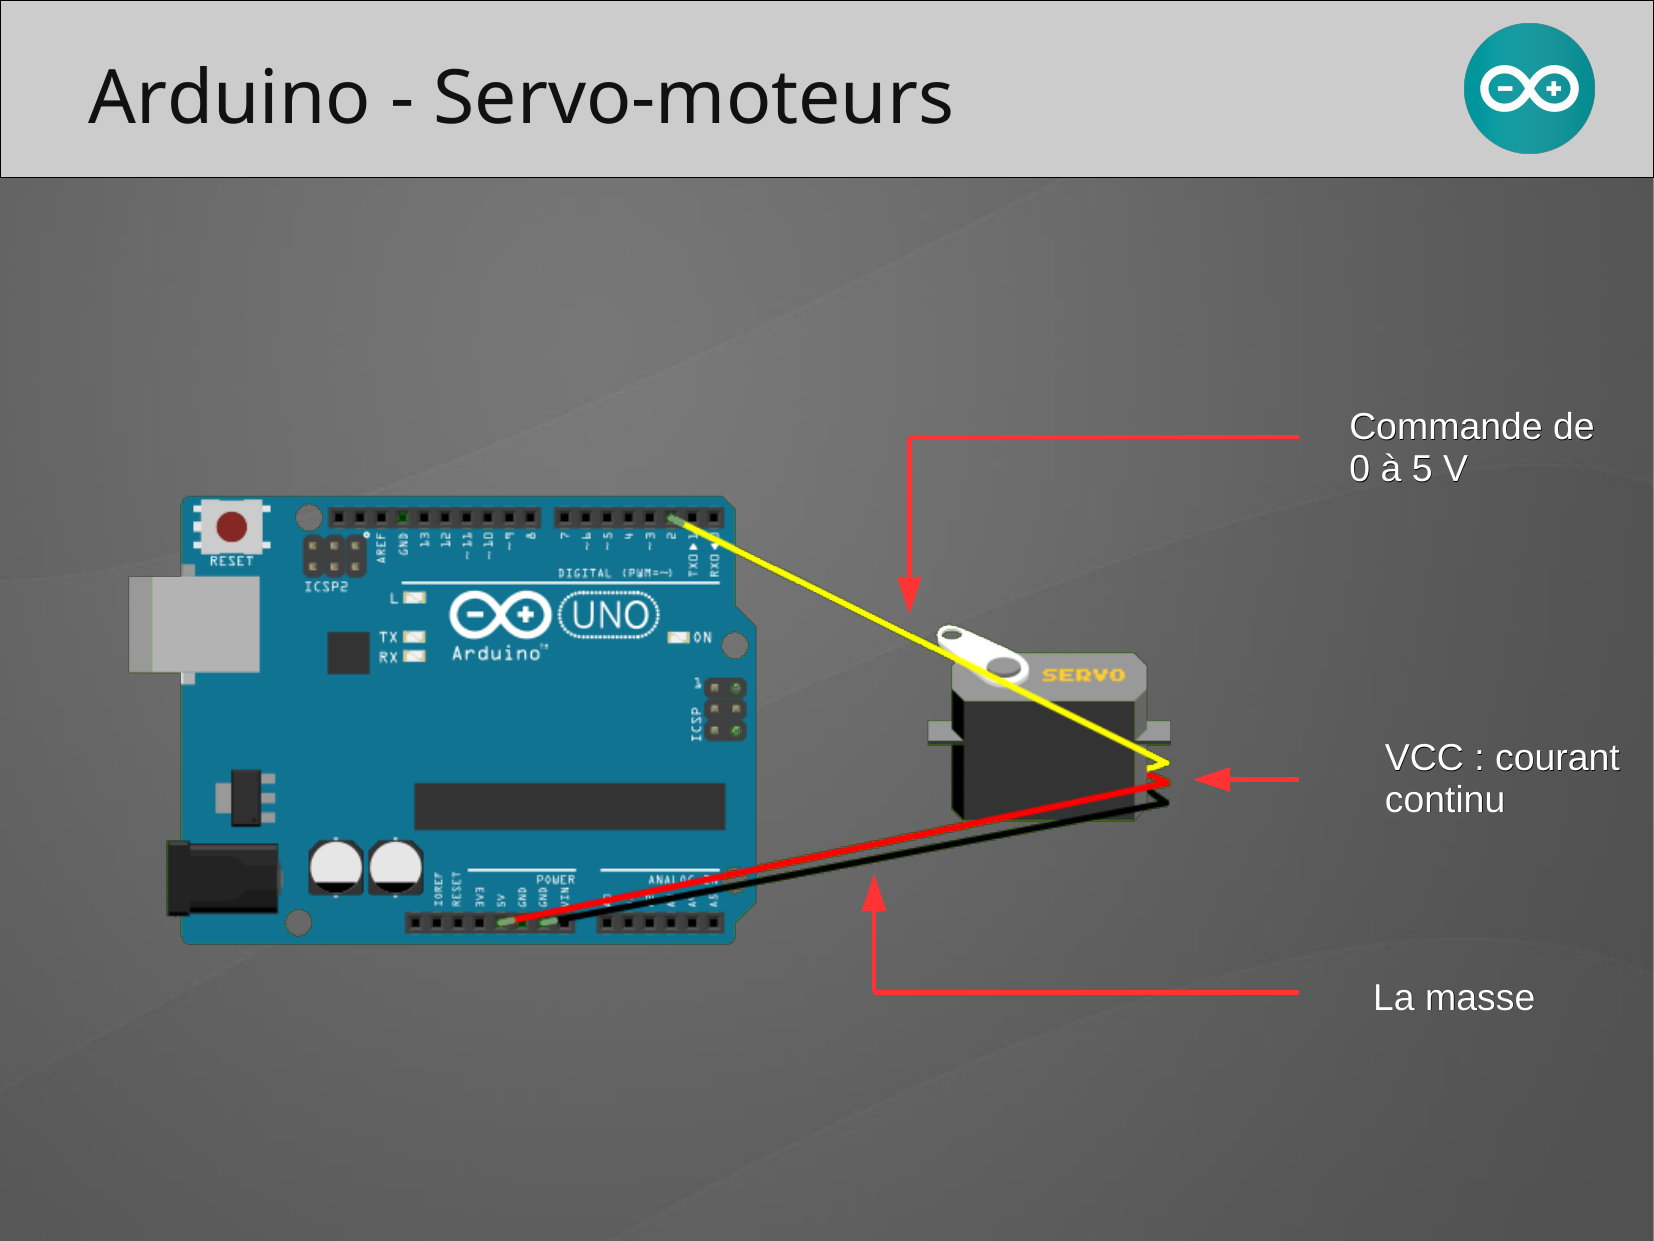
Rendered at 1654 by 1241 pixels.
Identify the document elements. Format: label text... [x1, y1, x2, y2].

text_box La masse [1358, 968, 1583, 1025]
text_box VCC : courant continu [1370, 728, 1642, 827]
text_box [0, 0, 1654, 177]
picture [1464, 23, 1595, 154]
picture [0, 178, 1654, 1241]
text_box Commande de 0 à 5 V [1334, 398, 1619, 497]
text_box Arduino - Servo-moteurs [0, 35, 1123, 178]
